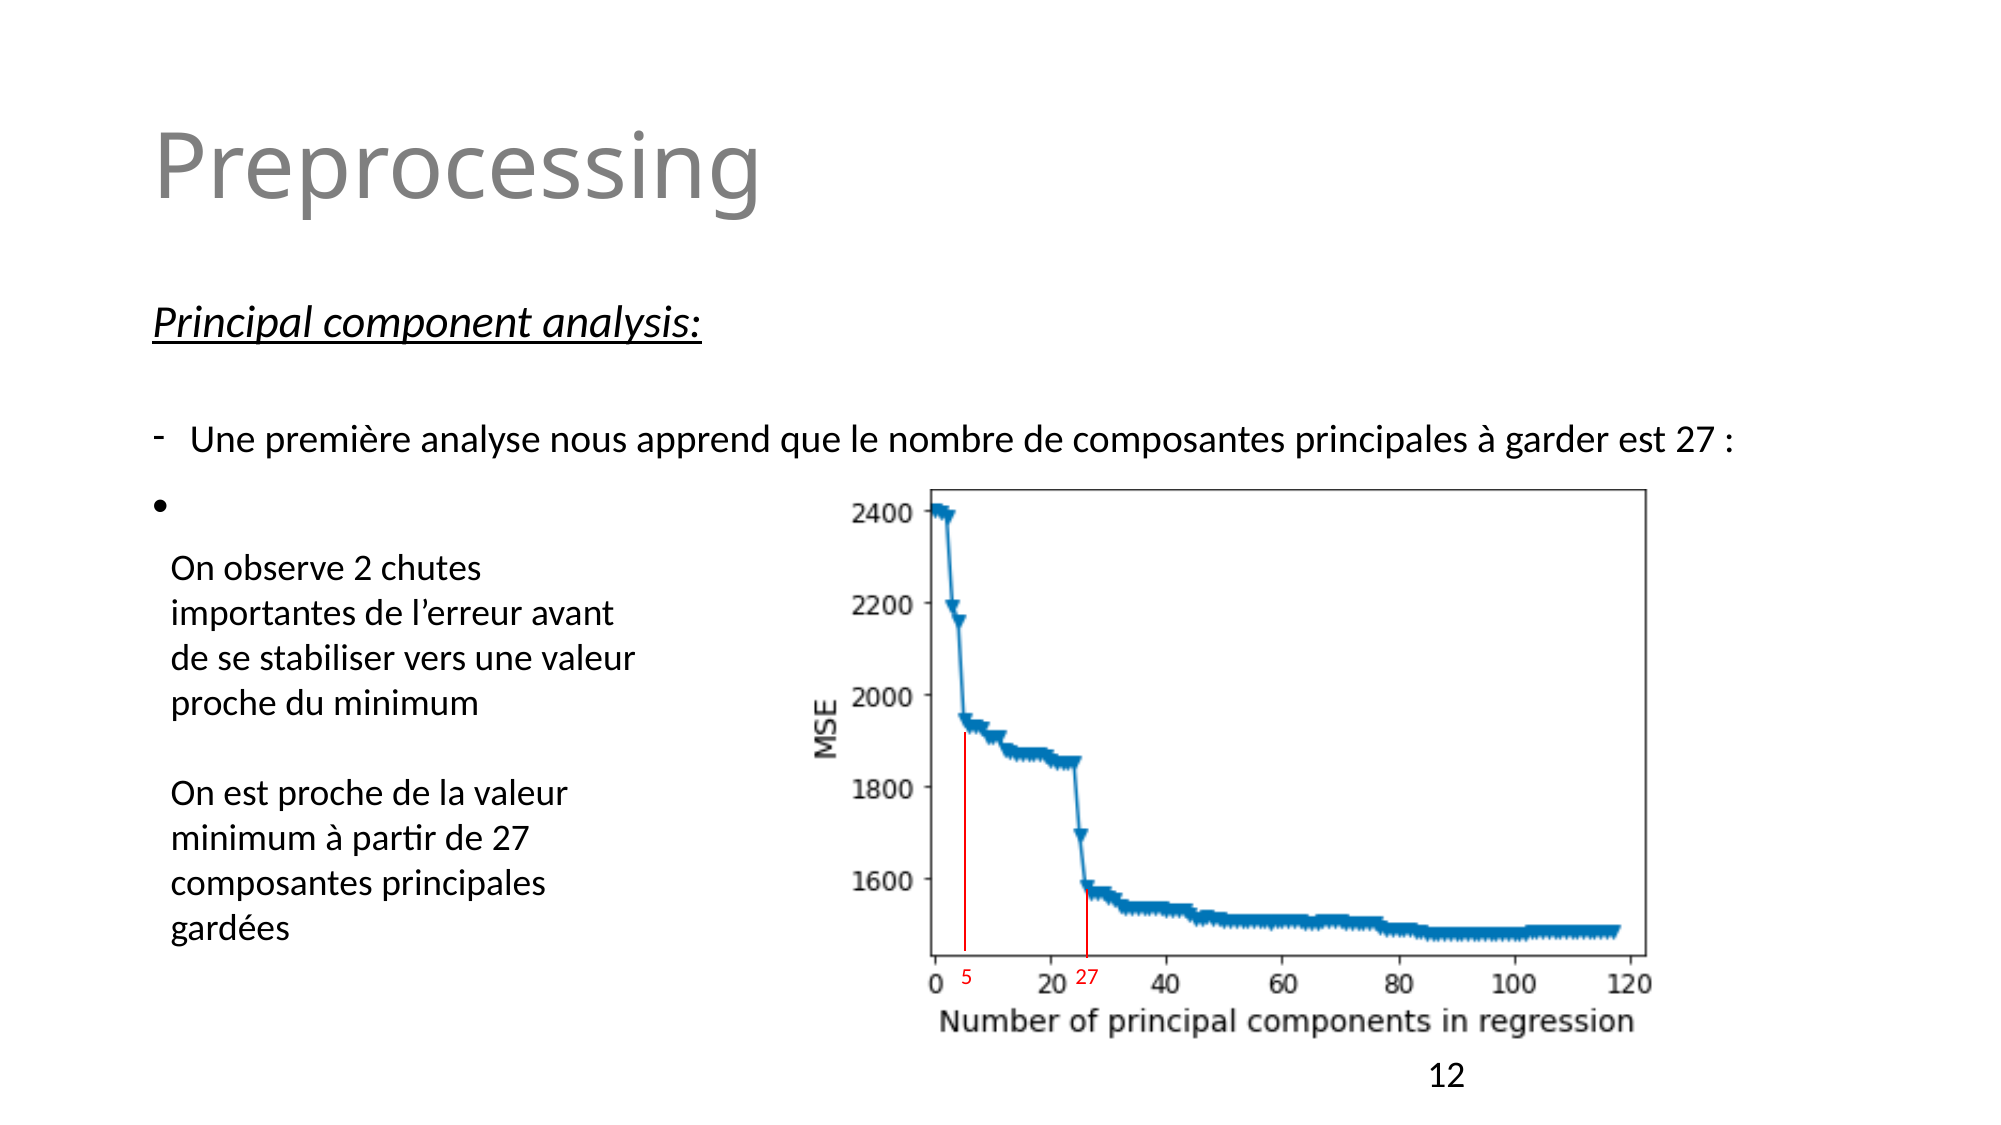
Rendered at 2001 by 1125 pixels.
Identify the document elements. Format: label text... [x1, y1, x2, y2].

text_box 5 [945, 953, 1021, 997]
text_box 27 [1060, 953, 1136, 997]
text_box [1412, 1042, 1863, 1103]
picture [798, 489, 1656, 1043]
title Preprocessing [137, 59, 1863, 278]
text_box On observe 2 chutes importantes de l’erreur avant de se stabiliser vers une valeur proche du minimum On est proche de la valeur minimum à partir de 27 composantes principales gardées [155, 535, 669, 960]
list Principal component analysis: Une première analyse nous apprend que le nombre de composantes principales à garder est 27 : [137, 299, 1863, 1014]
